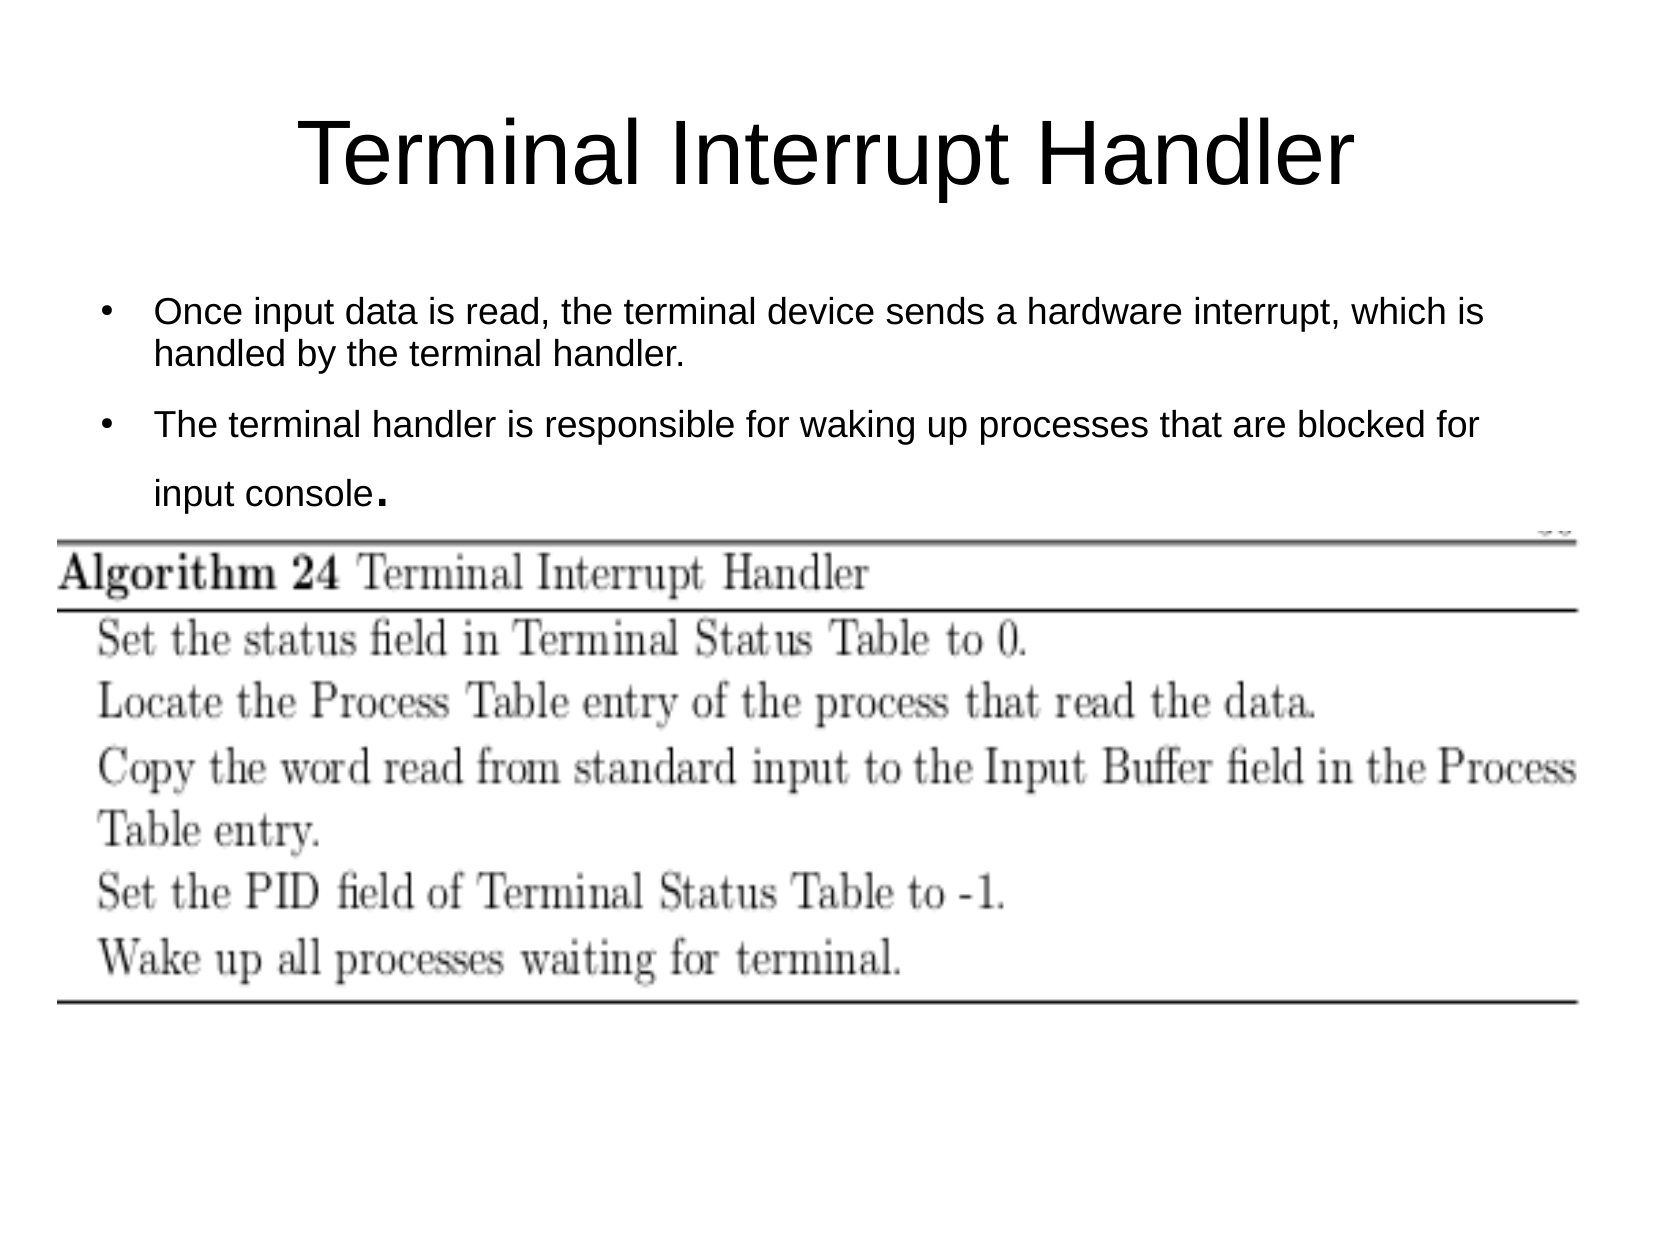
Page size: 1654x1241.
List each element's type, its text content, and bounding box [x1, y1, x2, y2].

title Terminal Interrupt Handler [82, 49, 1571, 257]
picture [57, 531, 1607, 1028]
list Once input data is read, the terminal device sends a hardware interrupt, which is handled by the terminal handler. The terminal handler is responsible for waking up processes that are blocked for input console. [82, 290, 1571, 531]
